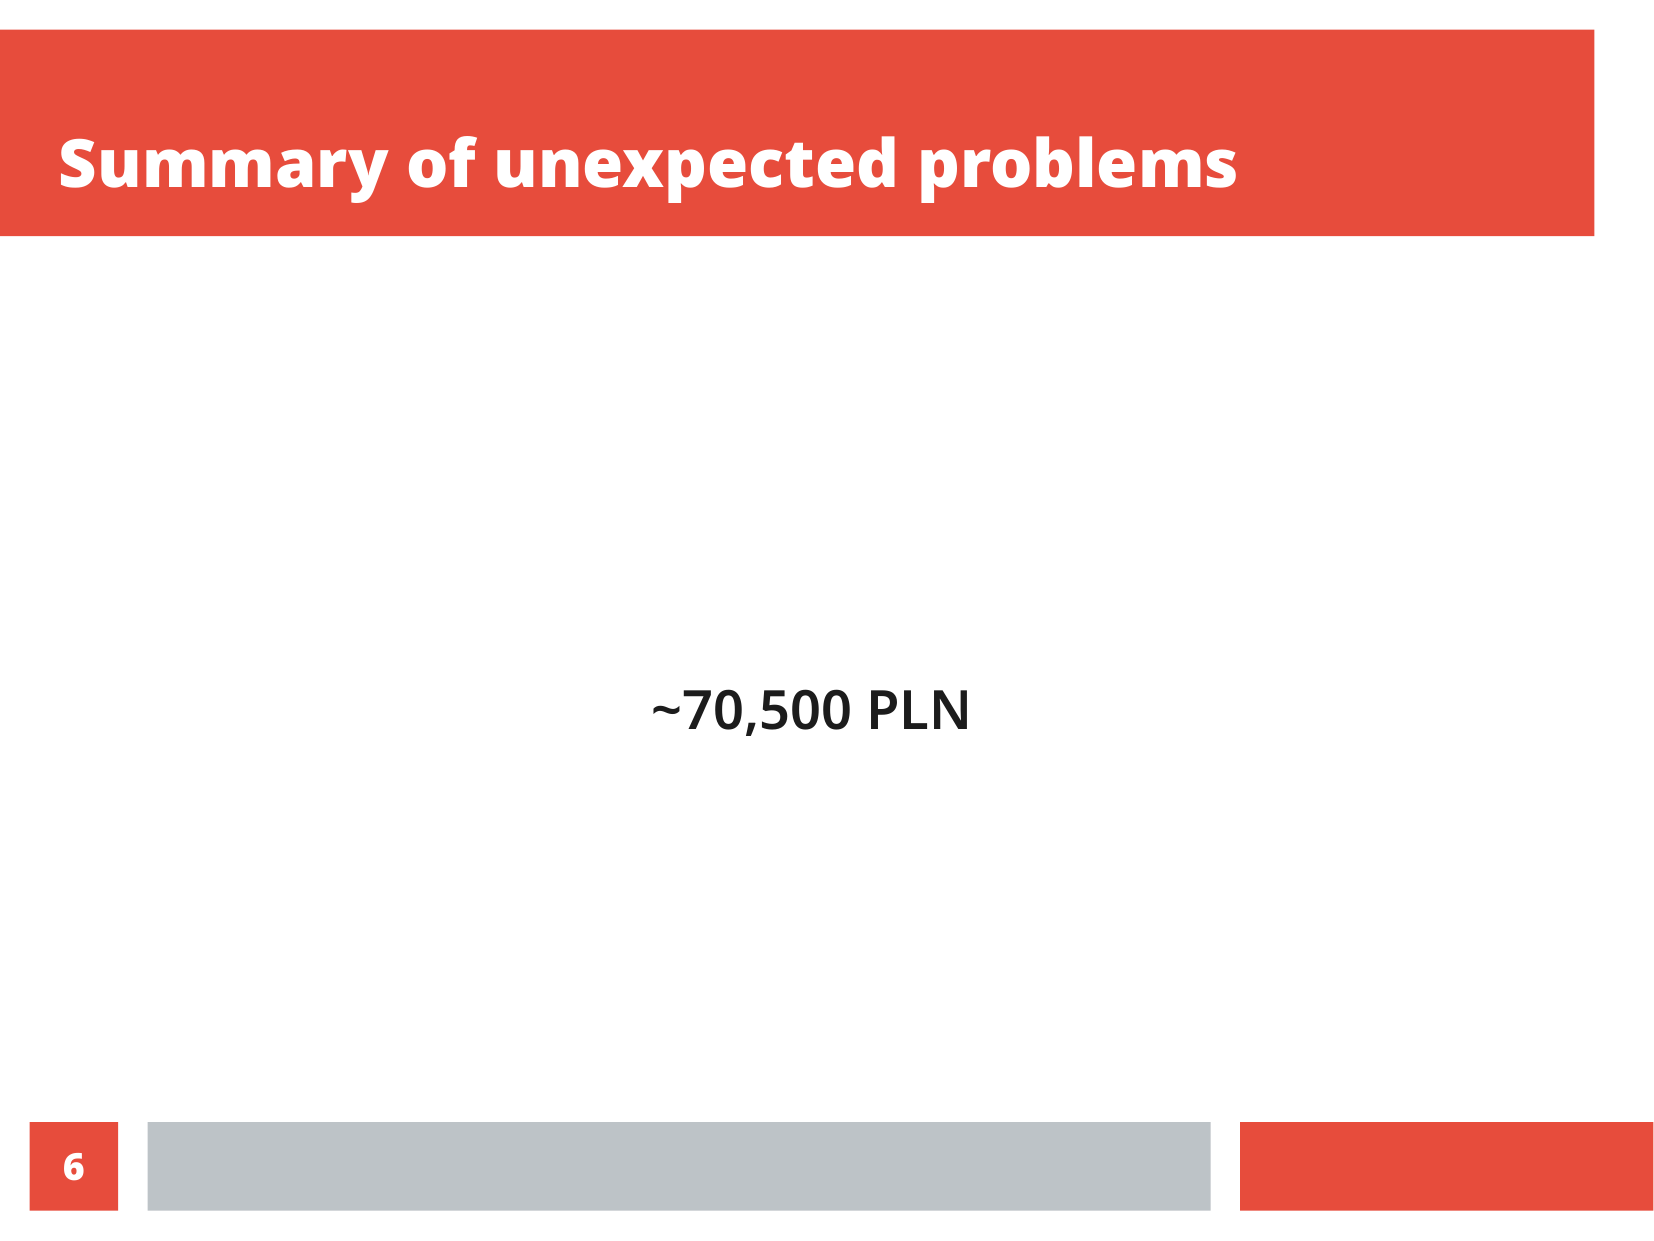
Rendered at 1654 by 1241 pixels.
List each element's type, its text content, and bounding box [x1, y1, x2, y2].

title Summary of unexpected problems [59, 59, 1595, 207]
list ~70,500 PLN [59, 324, 1565, 1093]
